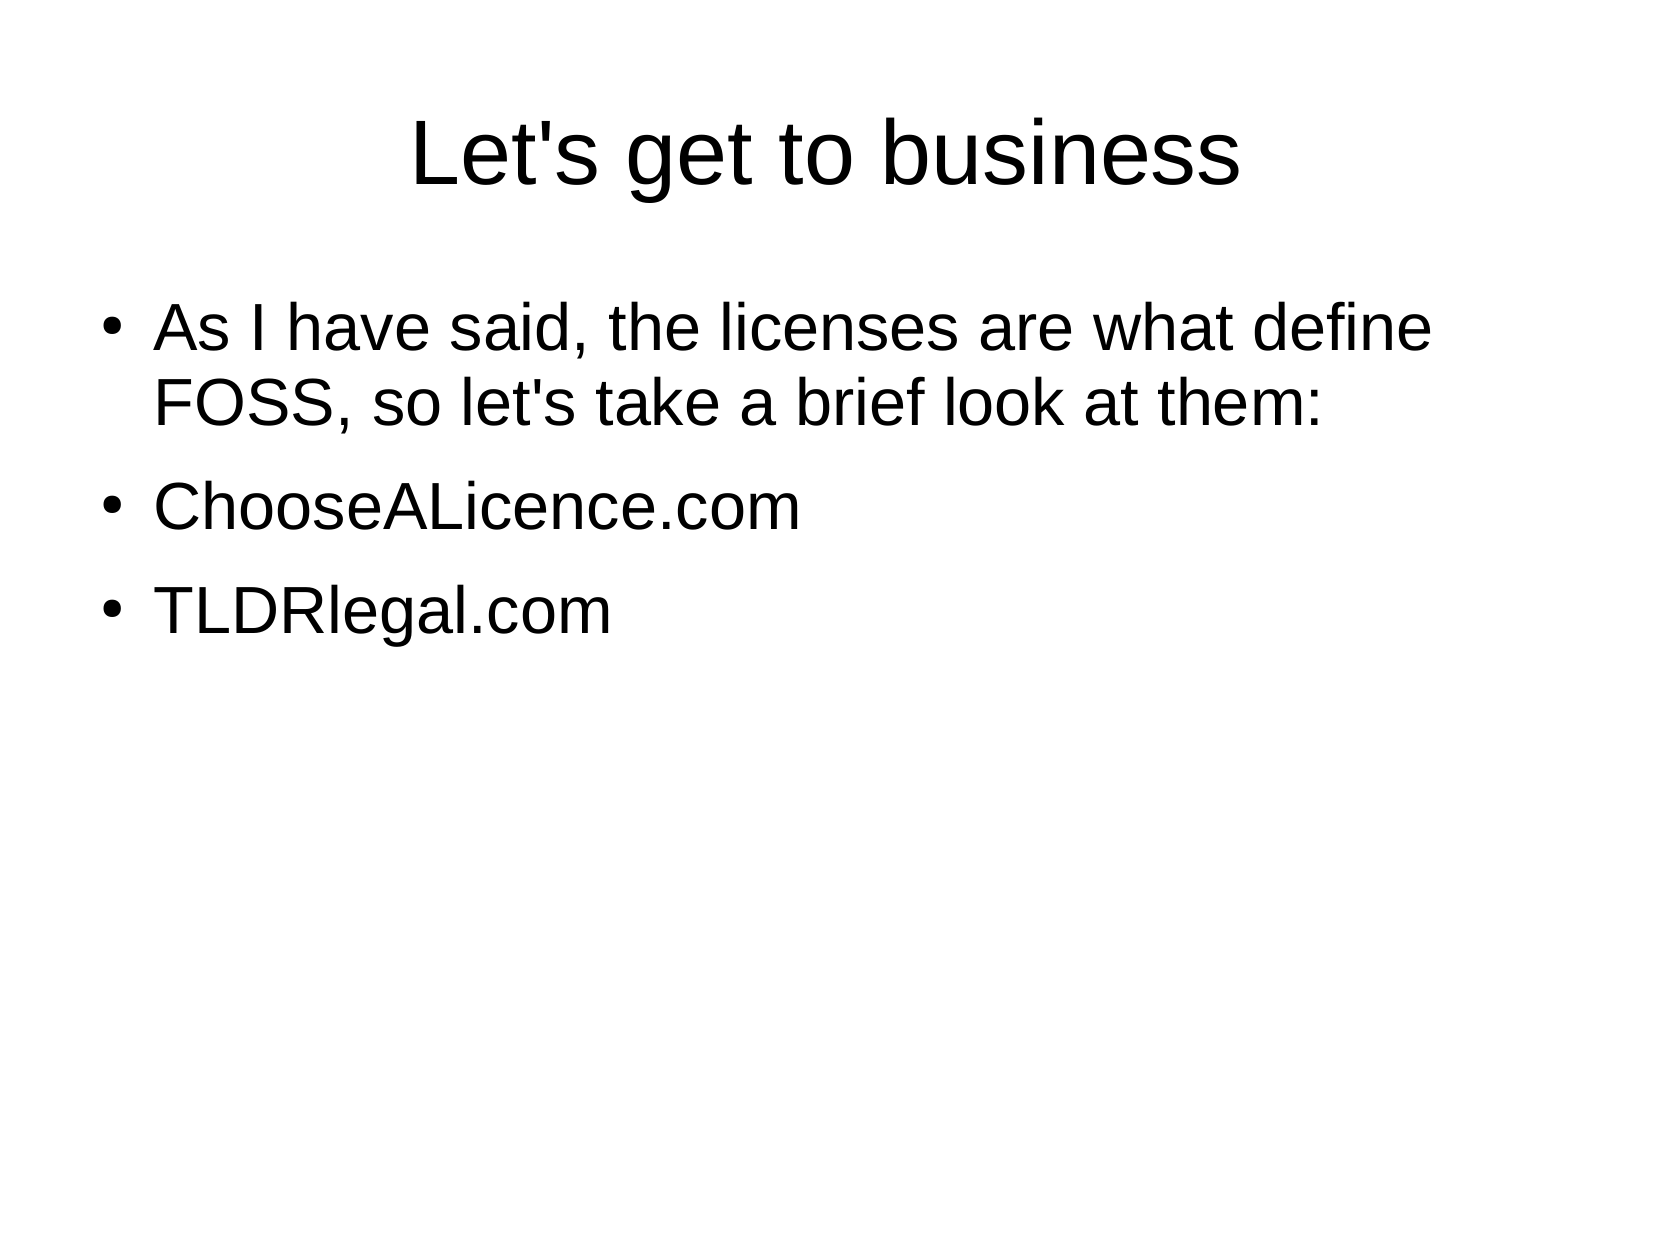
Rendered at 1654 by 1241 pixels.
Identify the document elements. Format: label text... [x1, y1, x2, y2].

title Let's get to business [82, 49, 1571, 257]
list As I have said, the licenses are what define FOSS, so let's take a brief look at them: ChooseALicence.com TLDRlegal.com [82, 290, 1571, 1010]
